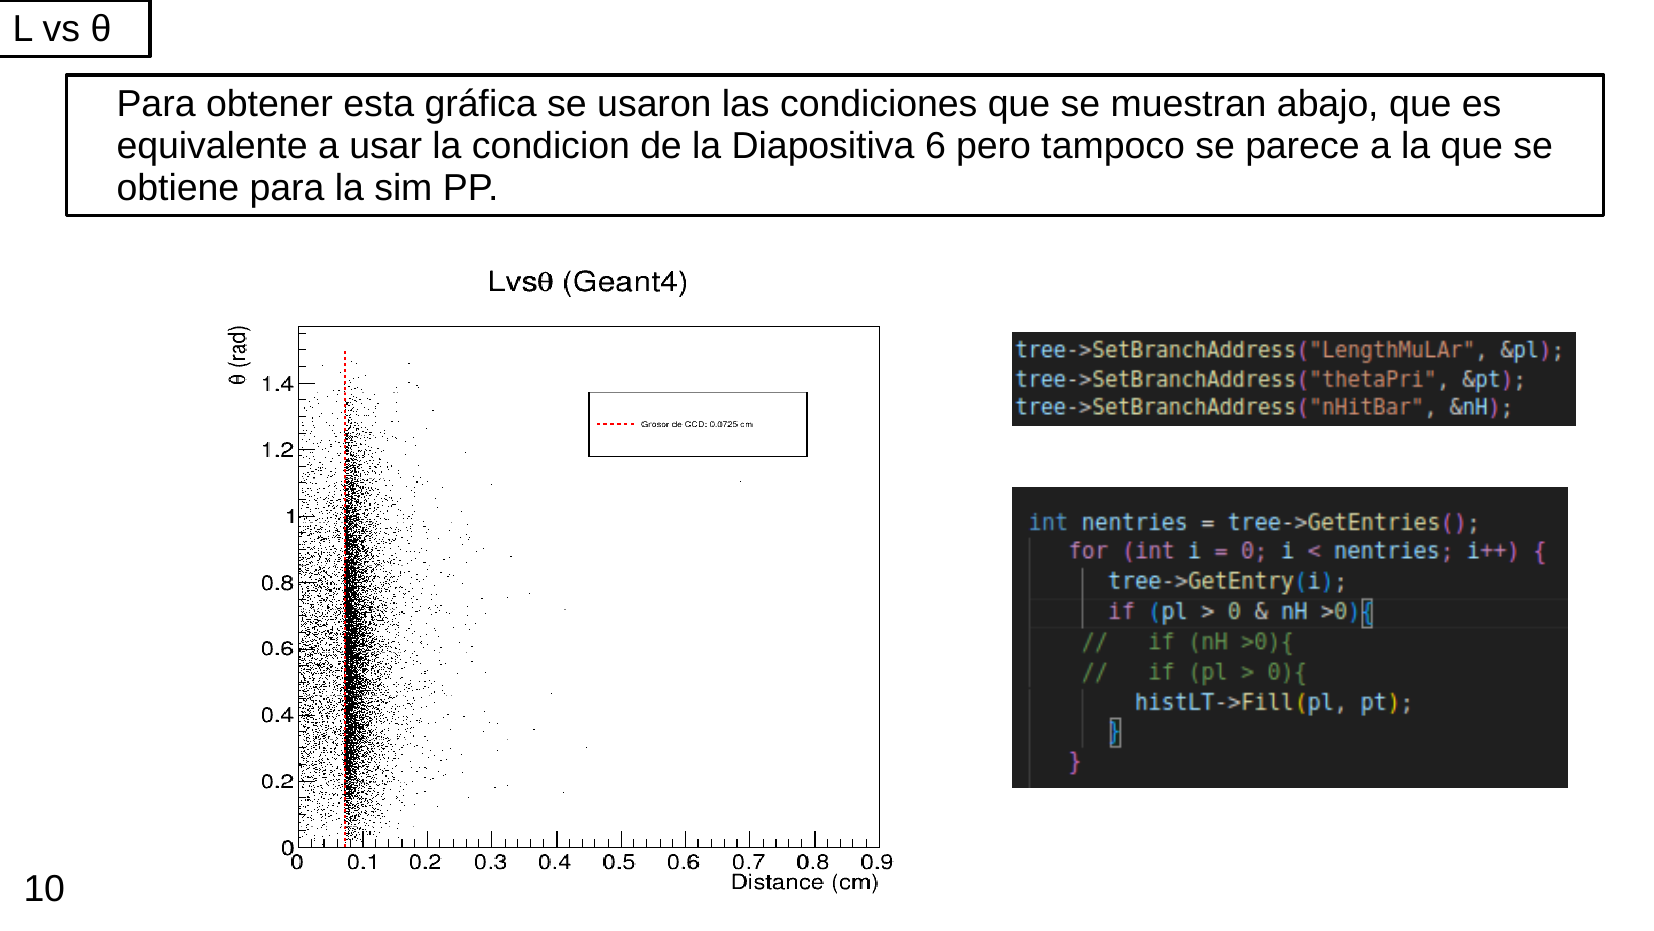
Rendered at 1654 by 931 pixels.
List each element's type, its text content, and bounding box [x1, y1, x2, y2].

picture [1012, 332, 1576, 426]
picture [215, 262, 901, 913]
text_box Para obtener esta gráfica se usaron las condiciones que se muestran abajo, que es equivalente a usar la condicion de la Diapositiva 6 pero tampoco se parece a la que se obtiene para la sim PP. [66, 75, 1604, 216]
picture [1012, 487, 1568, 788]
text_box <number> [8, 860, 638, 931]
text_box L vs θ [0, 0, 151, 57]
